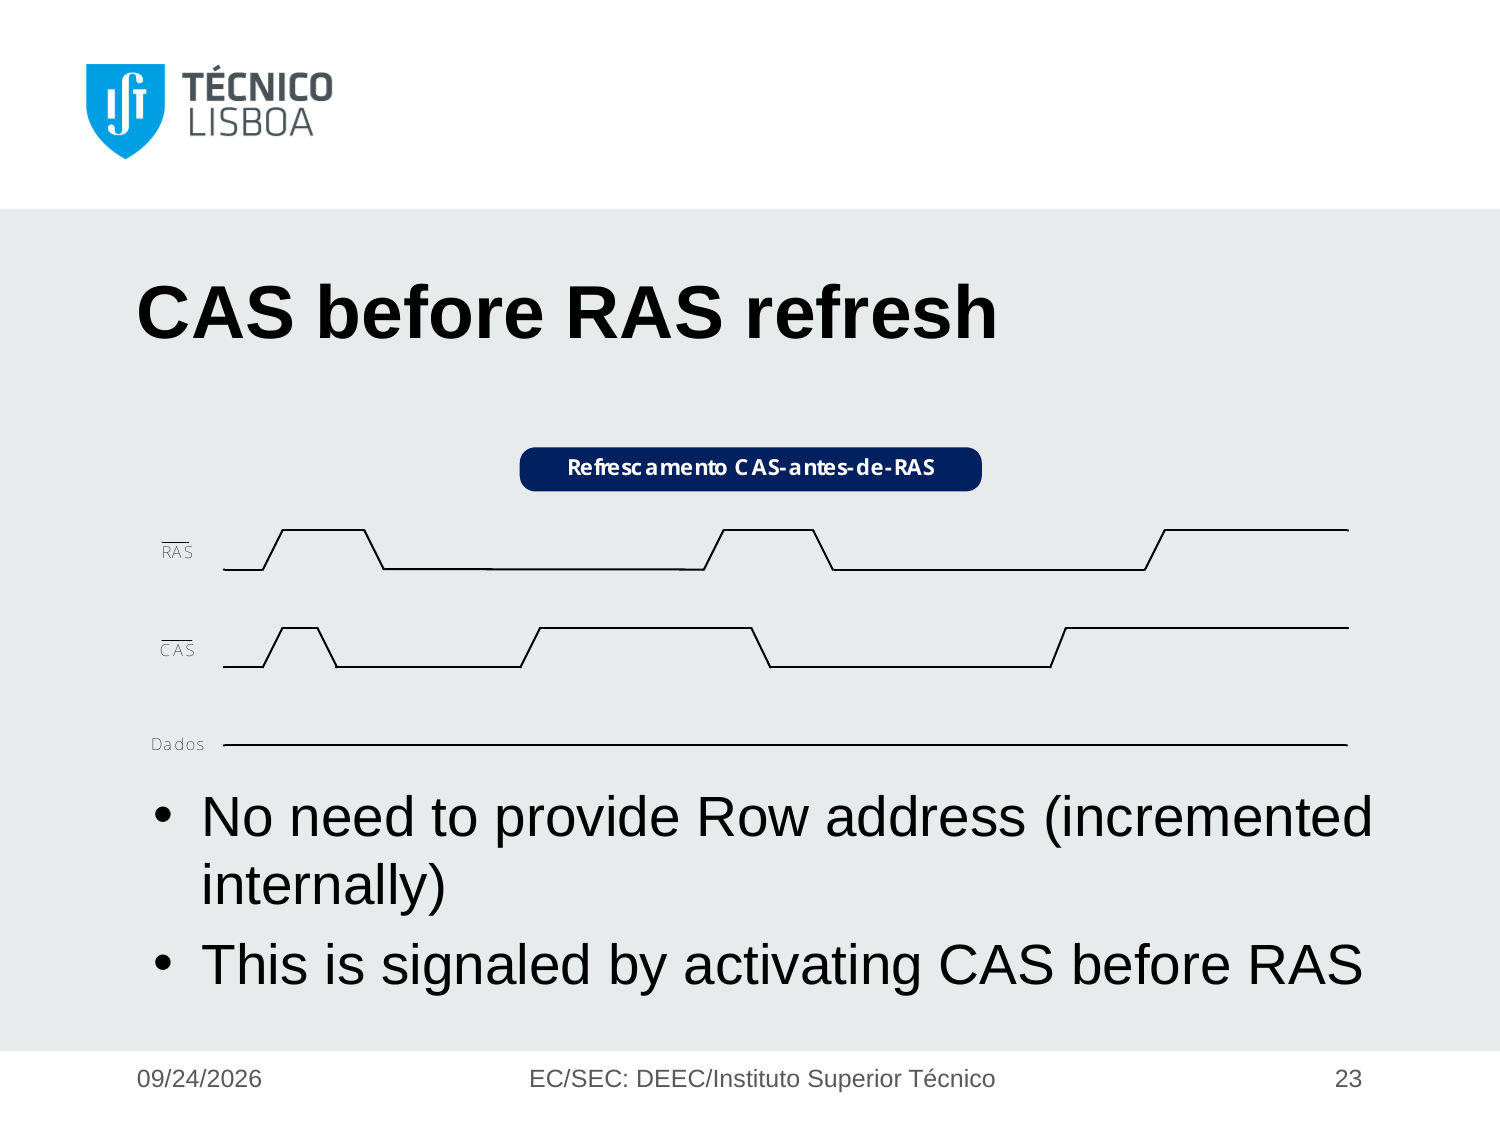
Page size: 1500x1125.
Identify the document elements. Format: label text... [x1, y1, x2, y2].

picture [0, 0, 1500, 1125]
slide_number 12/03/2020 [121, 1052, 425, 1103]
title CAS before RAS refresh [121, 237, 1378, 381]
footer EC/SEC: DEEC/Instituto Superior Técnico [512, 1052, 1021, 1103]
slide_number <number> [1077, 1052, 1378, 1103]
text_box No need to provide Row address (incremented internally) This is signaled by activating CAS before RAS [138, 772, 1395, 1034]
